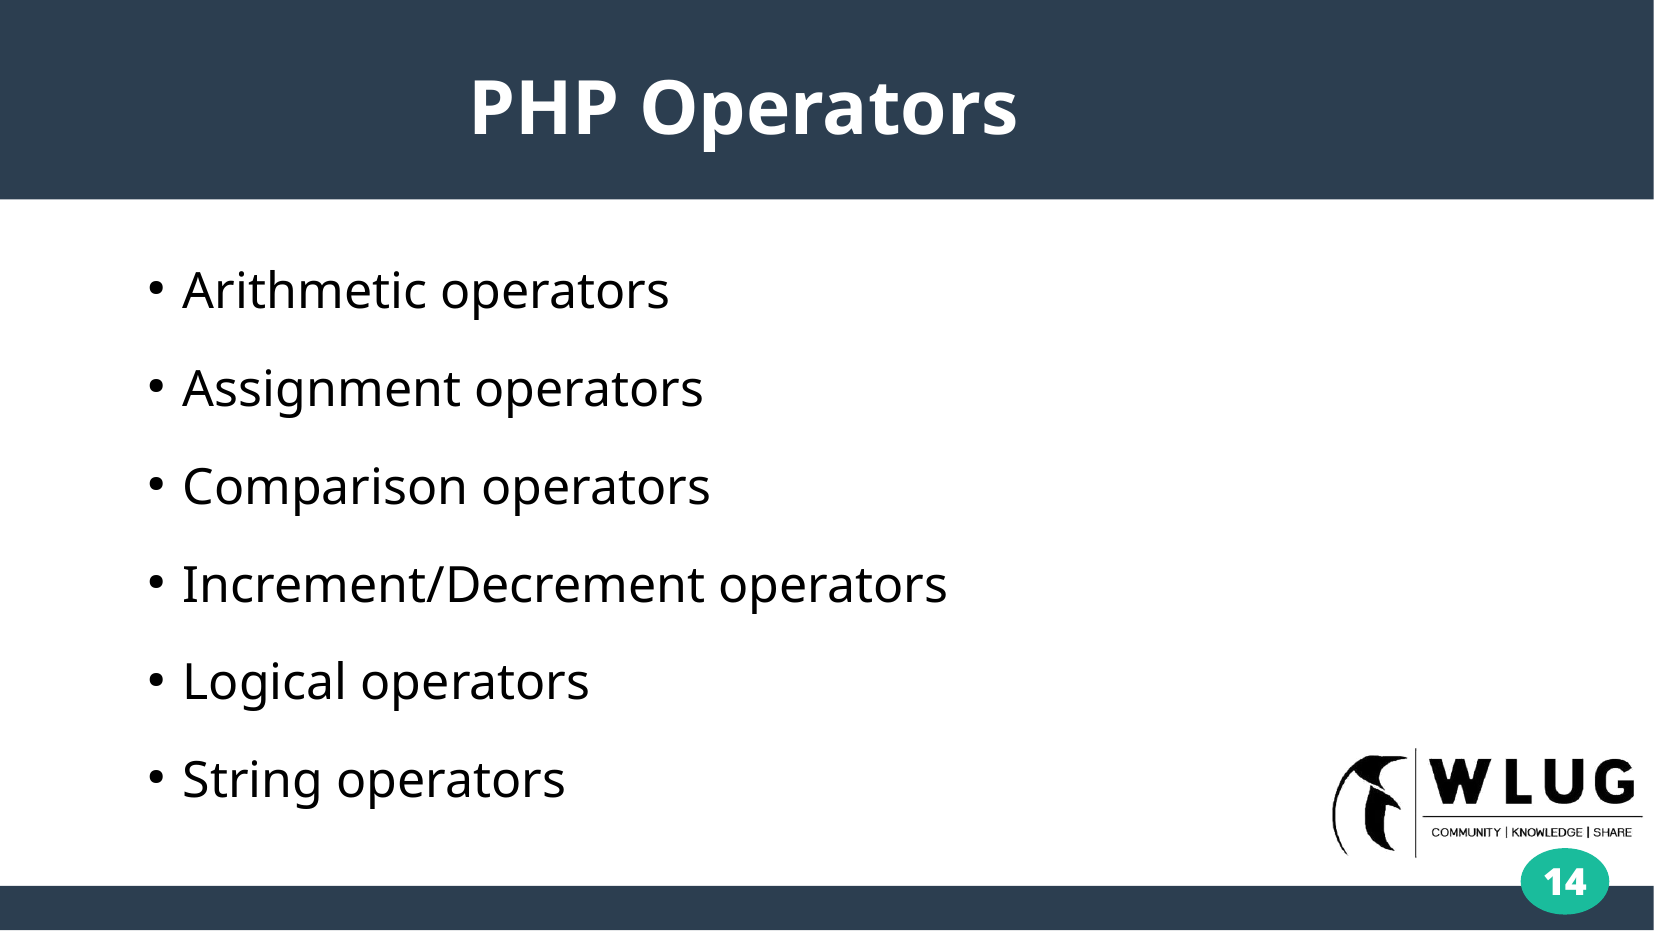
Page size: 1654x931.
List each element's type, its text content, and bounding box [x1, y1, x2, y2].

text_box PHP Operators [453, 47, 1134, 173]
picture [1311, 740, 1654, 863]
text_box Arithmetic operators Assignment operators Comparison operators Increment/Decrement operators Logical operators String operators [132, 248, 1004, 759]
